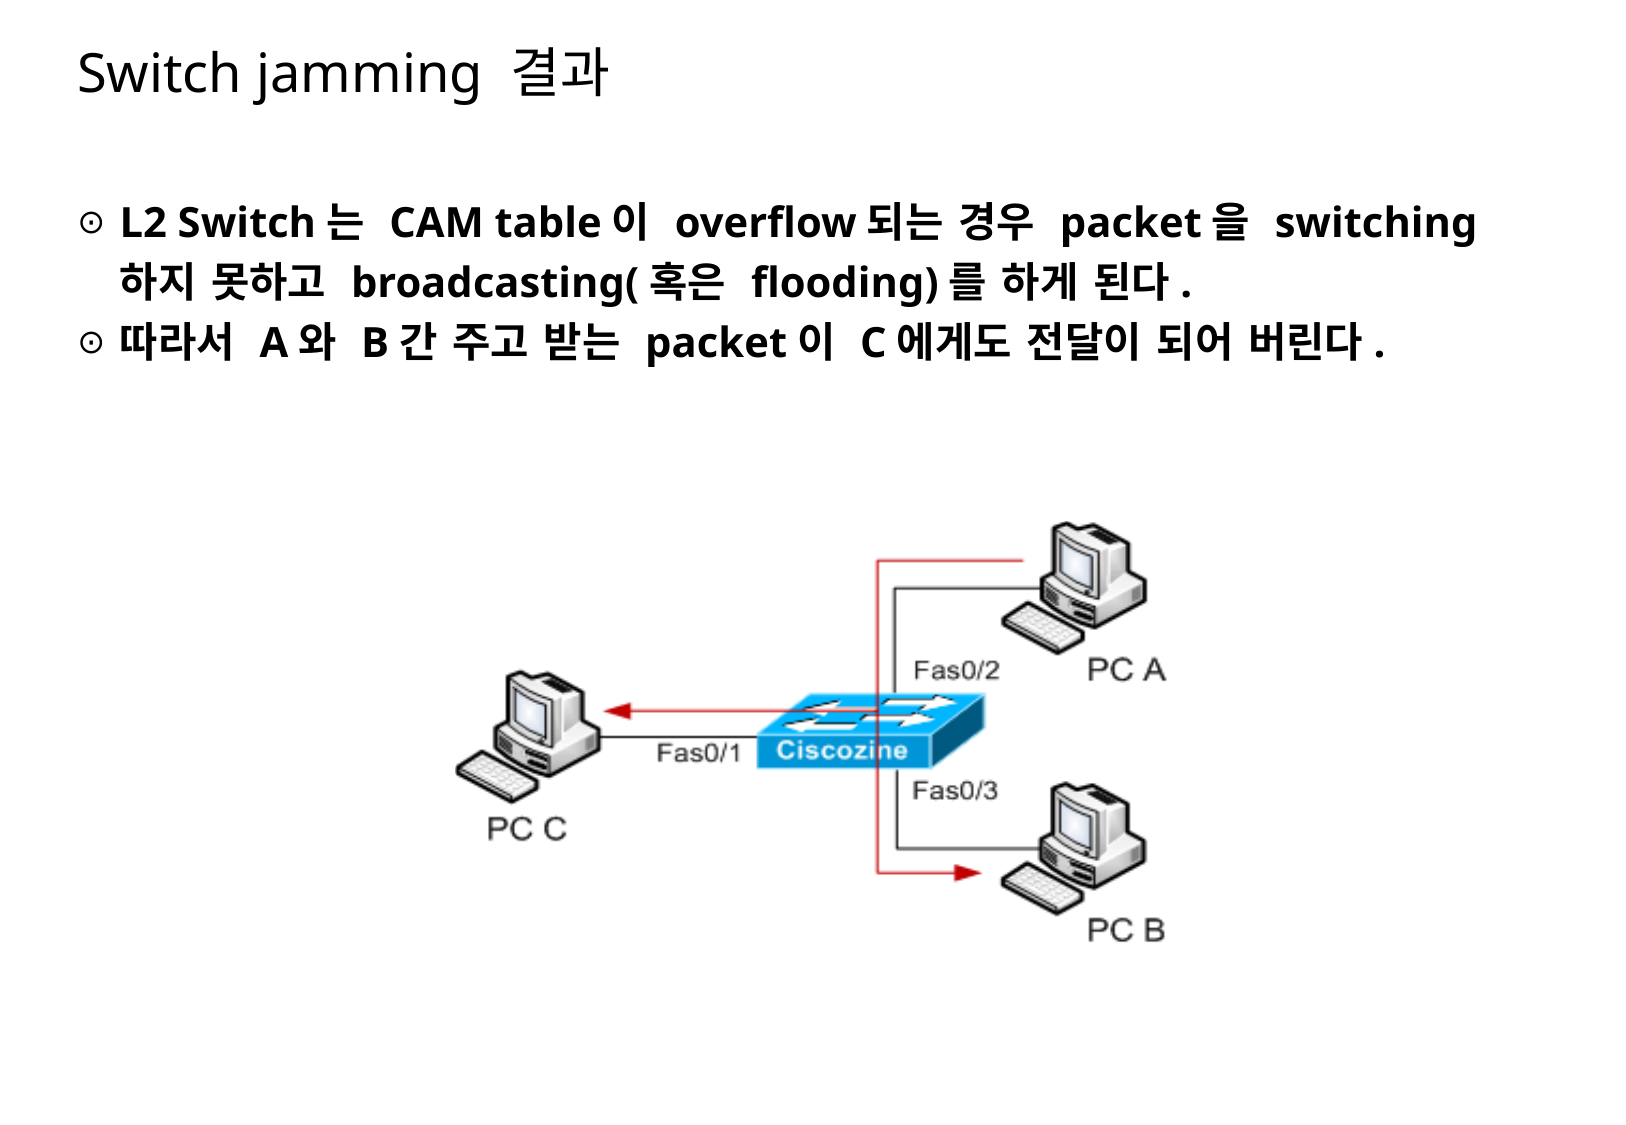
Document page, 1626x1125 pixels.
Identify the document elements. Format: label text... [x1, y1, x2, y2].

picture [455, 521, 1169, 953]
text_box Switch jamming 결과 [62, 30, 1526, 131]
text_box L2 Switch는 CAM table이 overflow되는 경우 packet을 switching하지 못하고 broadcasting(혹은 flooding)를 하게 된다. 따라서 A와 B간 주고 받는 packet이 C에게도 전달이 되어 버린다. [62, 178, 1563, 415]
